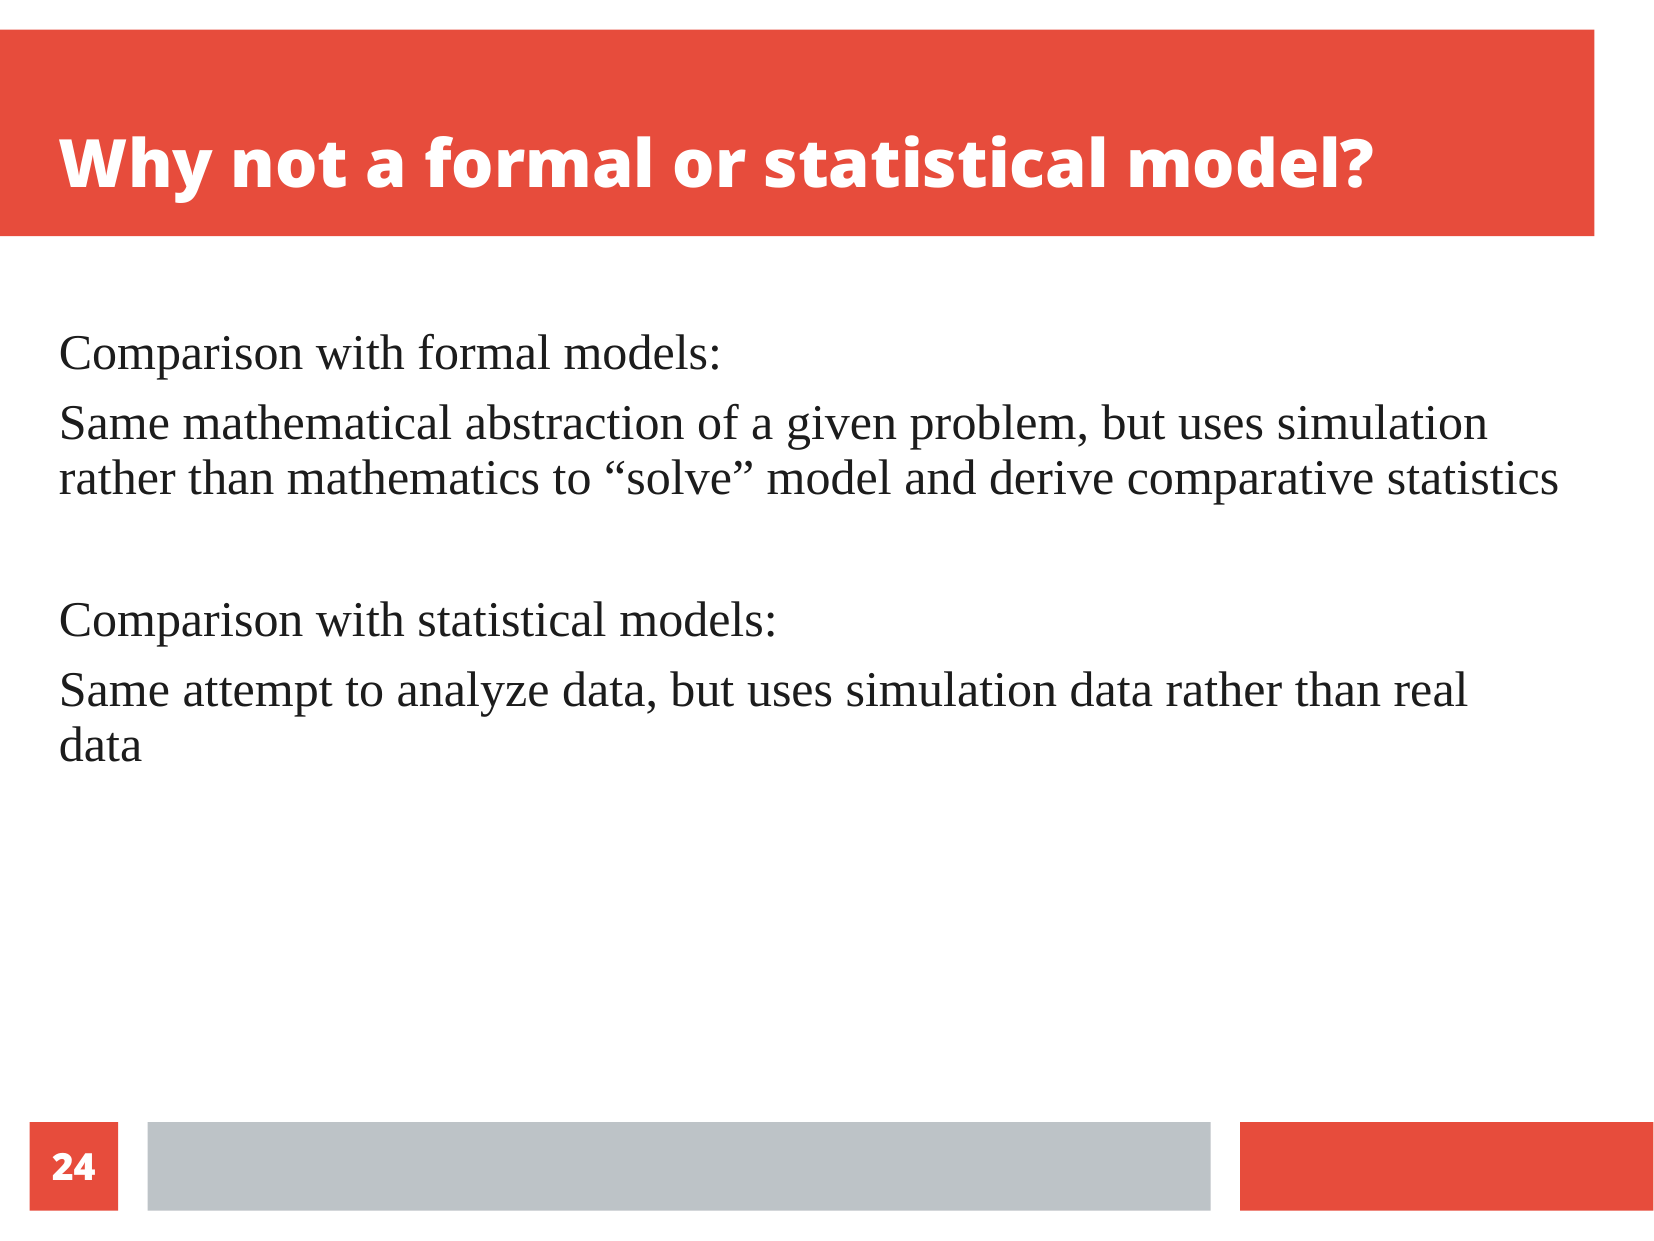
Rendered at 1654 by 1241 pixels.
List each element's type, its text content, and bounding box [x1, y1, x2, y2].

list Comparison with formal models: Same mathematical abstraction of a given problem, but uses simulation rather than mathematics to “solve” model and derive comparative statistics Comparison with statistical models: Same attempt to analyze data, but uses simulation data rather than real data [59, 324, 1565, 1093]
title Why not a formal or statistical model? [59, 59, 1595, 207]
